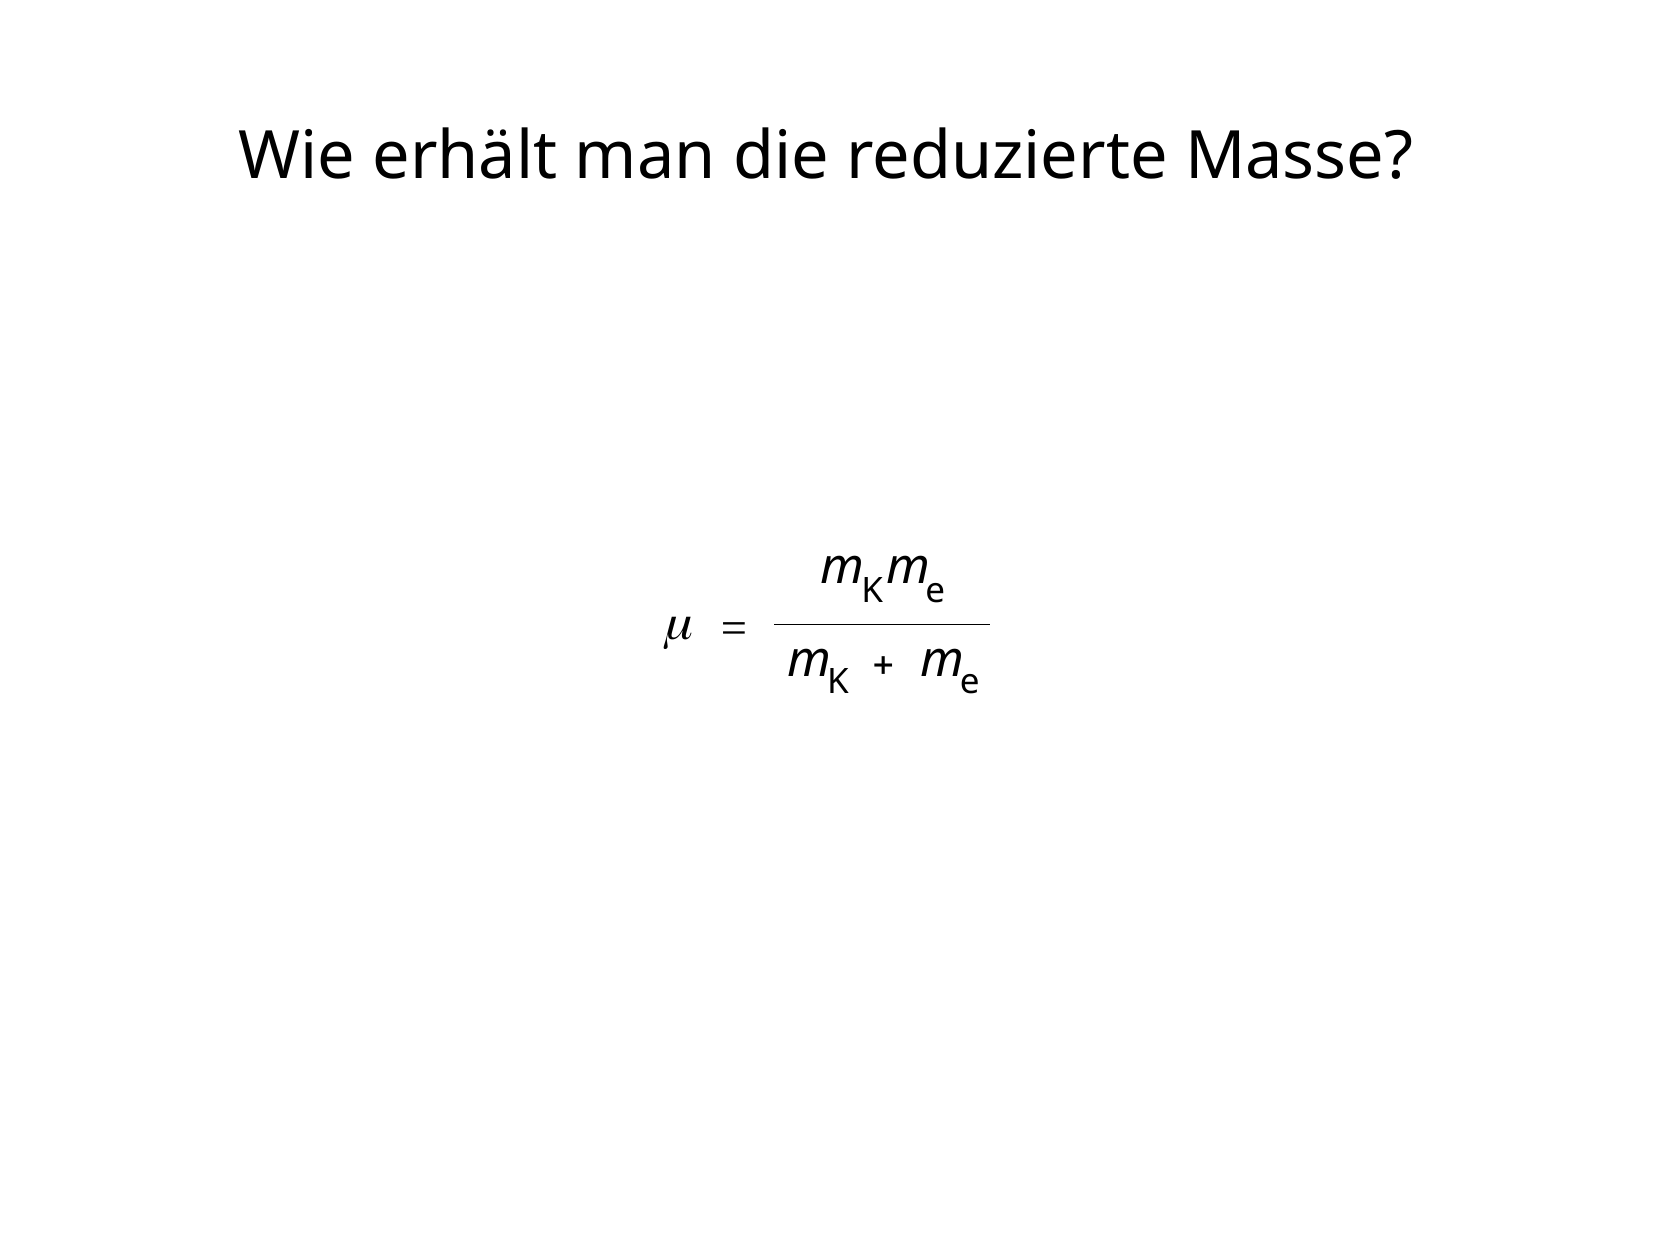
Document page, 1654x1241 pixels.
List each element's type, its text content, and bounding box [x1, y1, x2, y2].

title Wie erhält man die reduzierte Masse? [82, 49, 1571, 257]
chart [655, 536, 999, 704]
